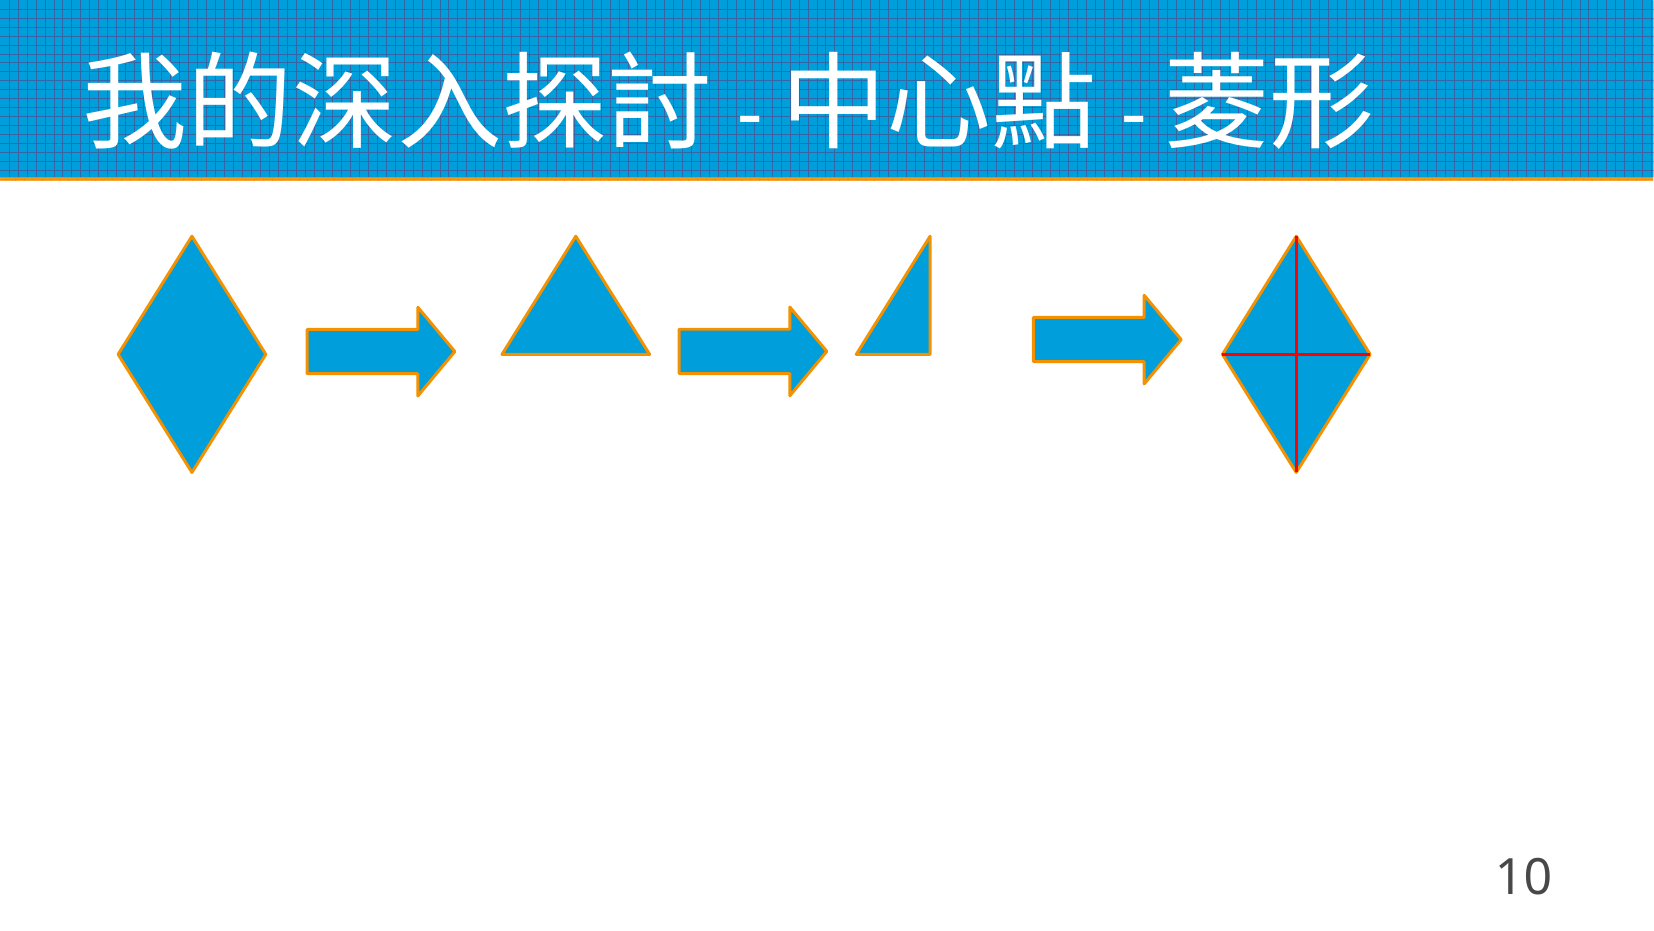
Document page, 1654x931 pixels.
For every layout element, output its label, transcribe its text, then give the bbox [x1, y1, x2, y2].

text_box [856, 236, 931, 355]
text_box [1223, 356, 1295, 471]
text_box [501, 236, 650, 355]
text_box [1223, 238, 1295, 353]
text_box [118, 236, 266, 473]
text_box [1298, 356, 1370, 470]
title 我的深入探討-中心點-菱形 [82, 14, 1571, 171]
text_box [307, 307, 455, 396]
text_box [1298, 239, 1370, 353]
text_box [679, 307, 827, 396]
text_box [1033, 295, 1182, 384]
